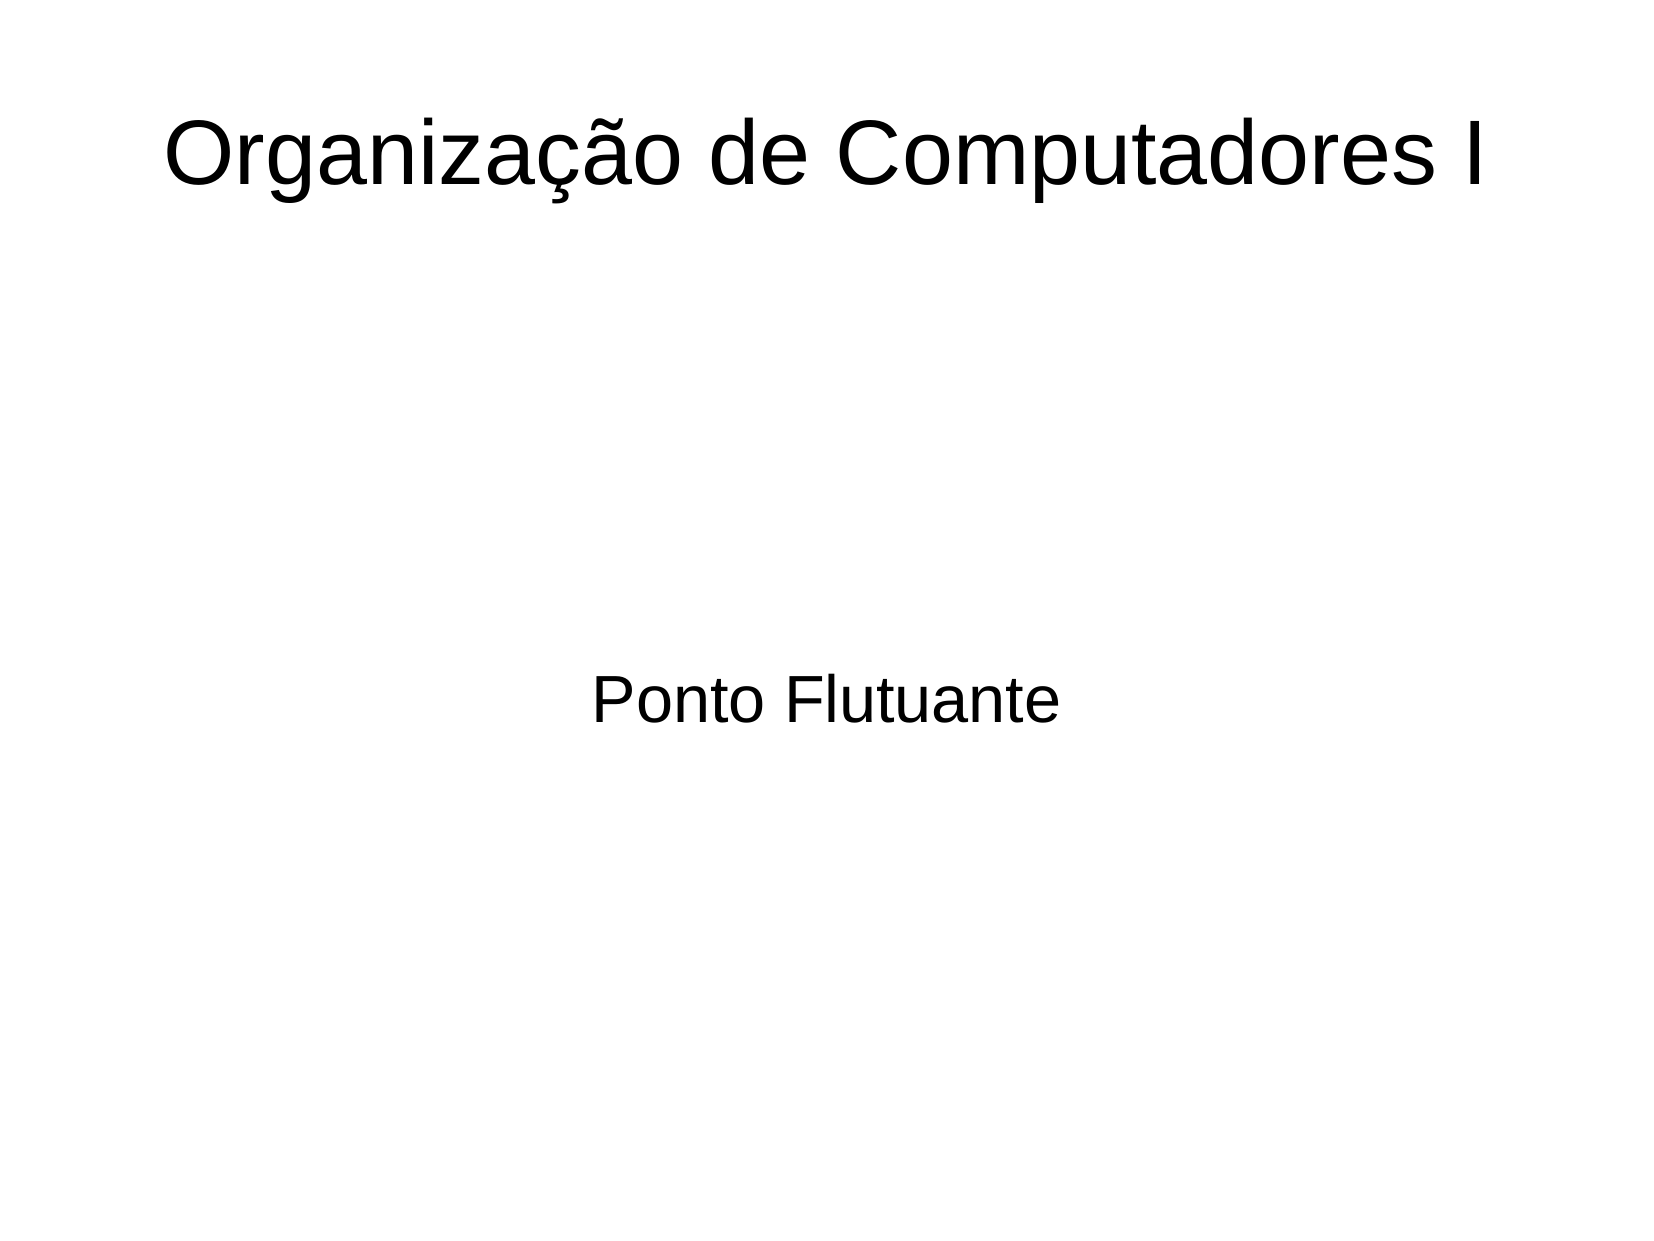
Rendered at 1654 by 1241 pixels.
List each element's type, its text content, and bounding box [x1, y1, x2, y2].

subtitle Ponto Flutuante [82, 297, 1571, 1102]
title Organização de Computadores I [82, 56, 1571, 250]
